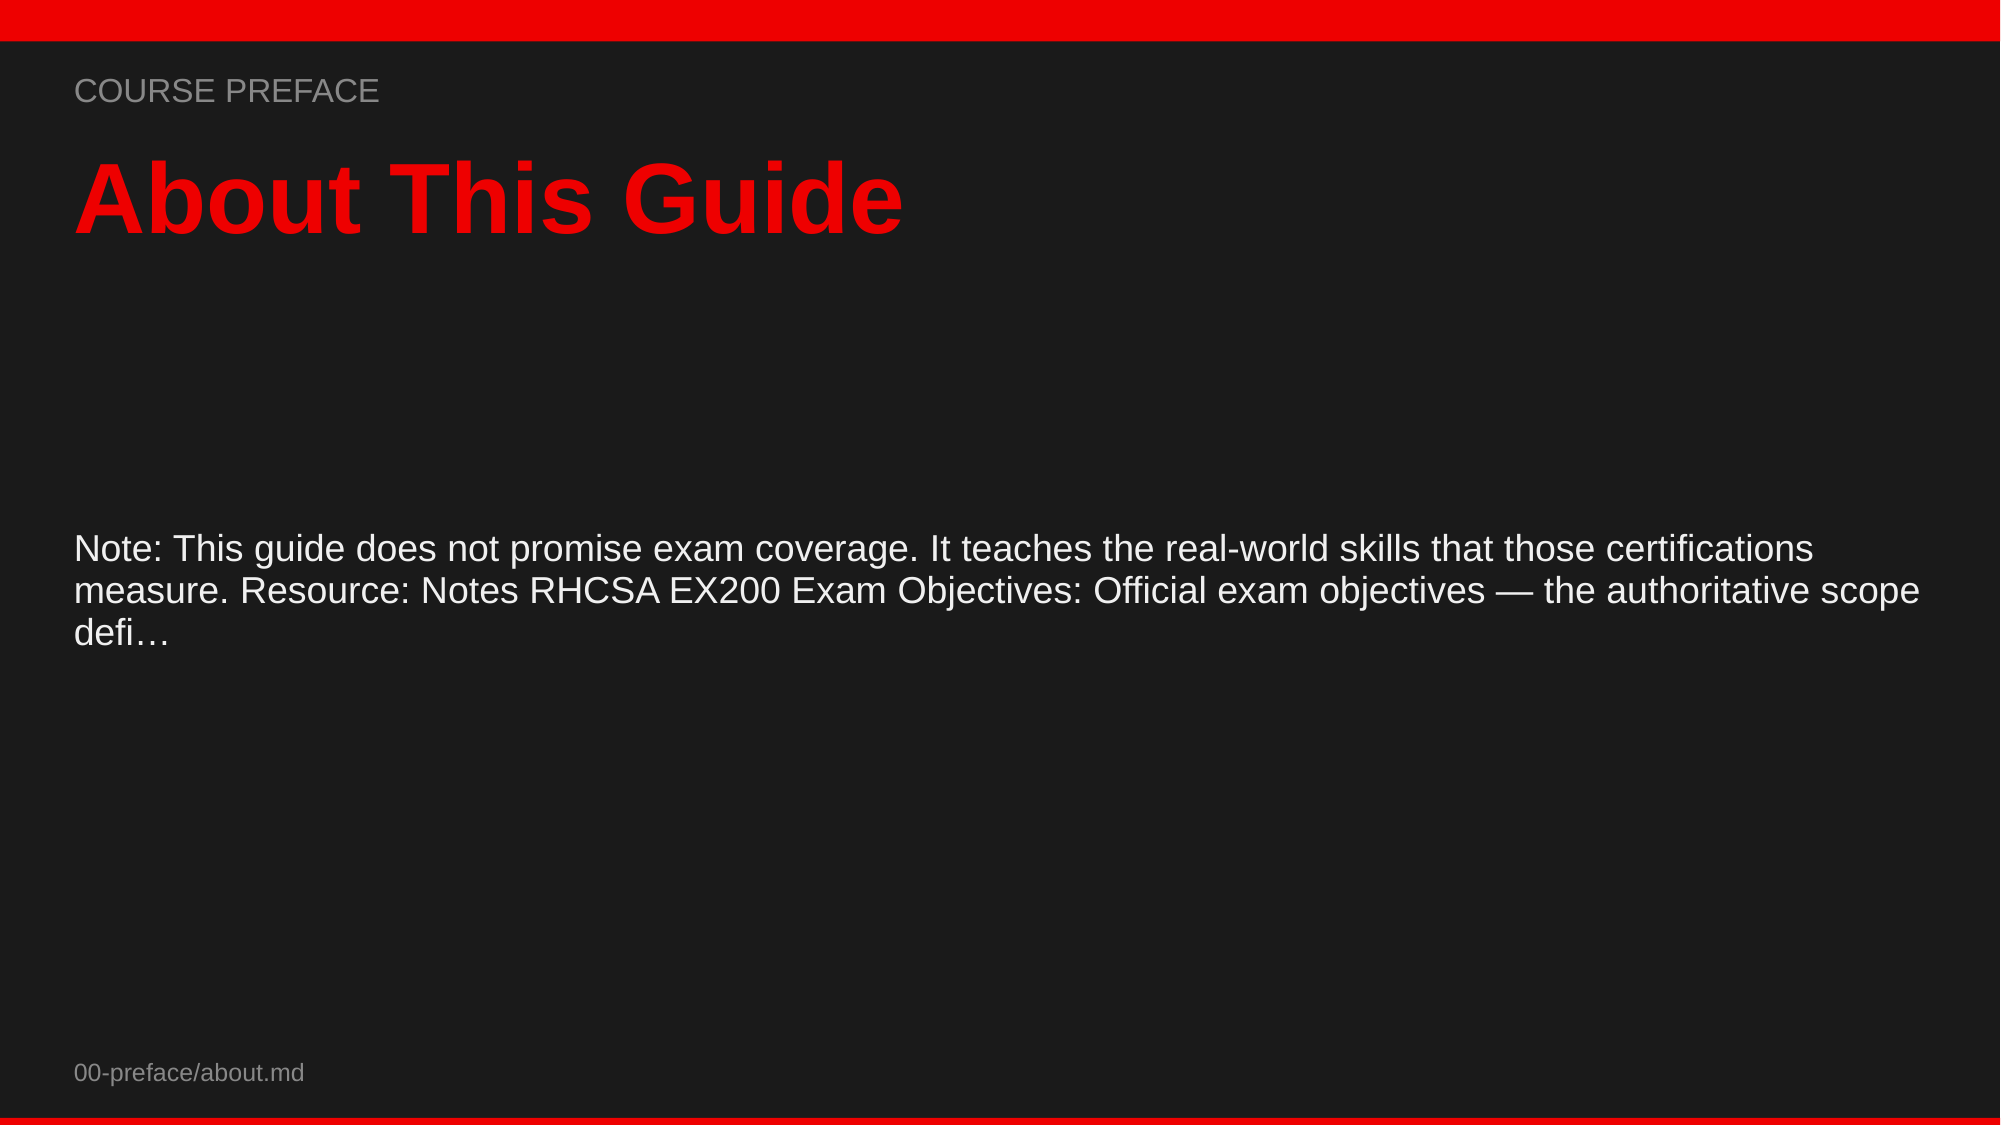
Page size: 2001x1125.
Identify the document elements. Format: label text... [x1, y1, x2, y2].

text_box COURSE PREFACE [59, 64, 1942, 119]
text_box 00-preface/about.md [59, 1051, 1942, 1093]
text_box About This Guide [59, 135, 1942, 461]
text_box [0, 1117, 2001, 1125]
text_box [0, 0, 2001, 42]
text_box Note: This guide does not promise exam coverage. It teaches the real-world skills that those certifications measure. Resource: Notes RHCSA EX200 Exam Objectives: Official exam objectives — the authoritative scope defi… [59, 519, 1942, 727]
